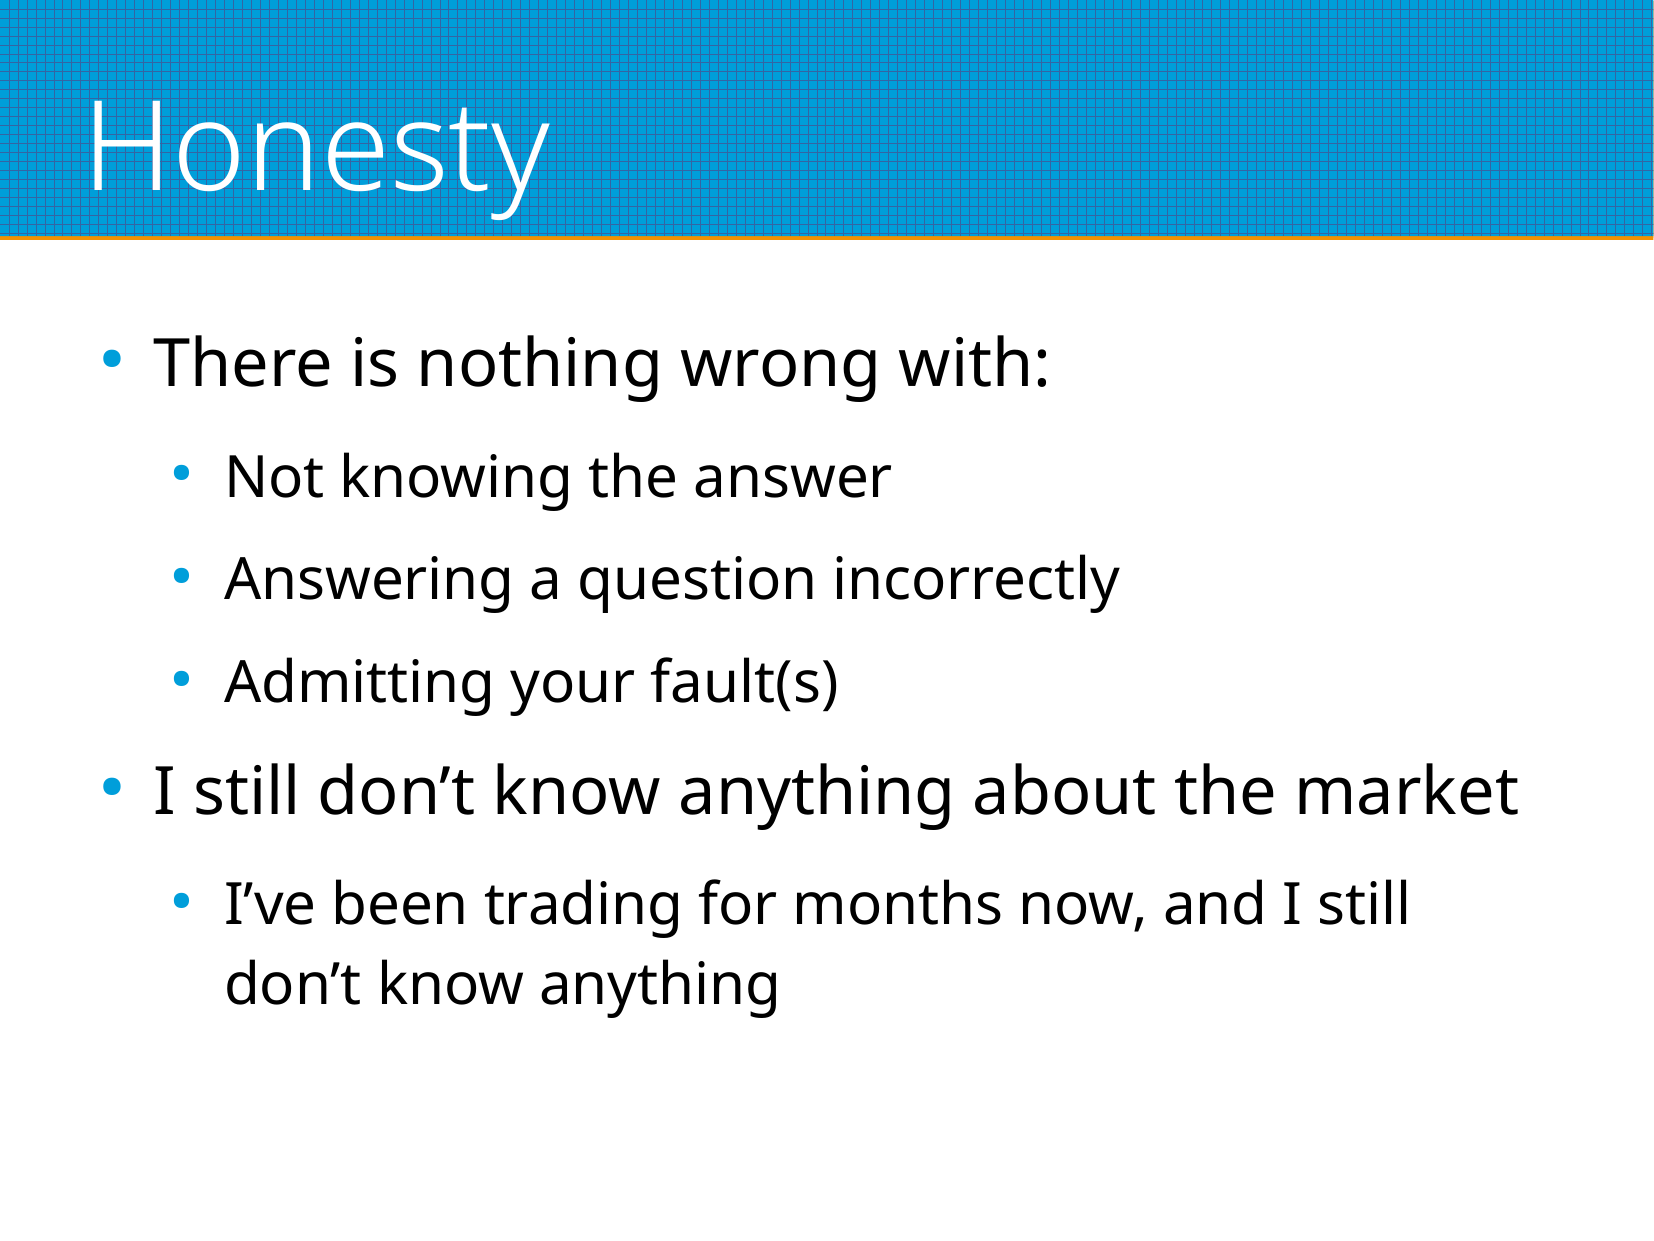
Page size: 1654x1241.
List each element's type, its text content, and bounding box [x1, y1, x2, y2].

title Honesty [82, 19, 1571, 227]
list There is nothing wrong with: Not knowing the answer Answering a question incorrectly Admitting your fault(s) I still don’t know anything about the market I’ve been trading for months now, and I still don’t know anything [82, 314, 1563, 1093]
